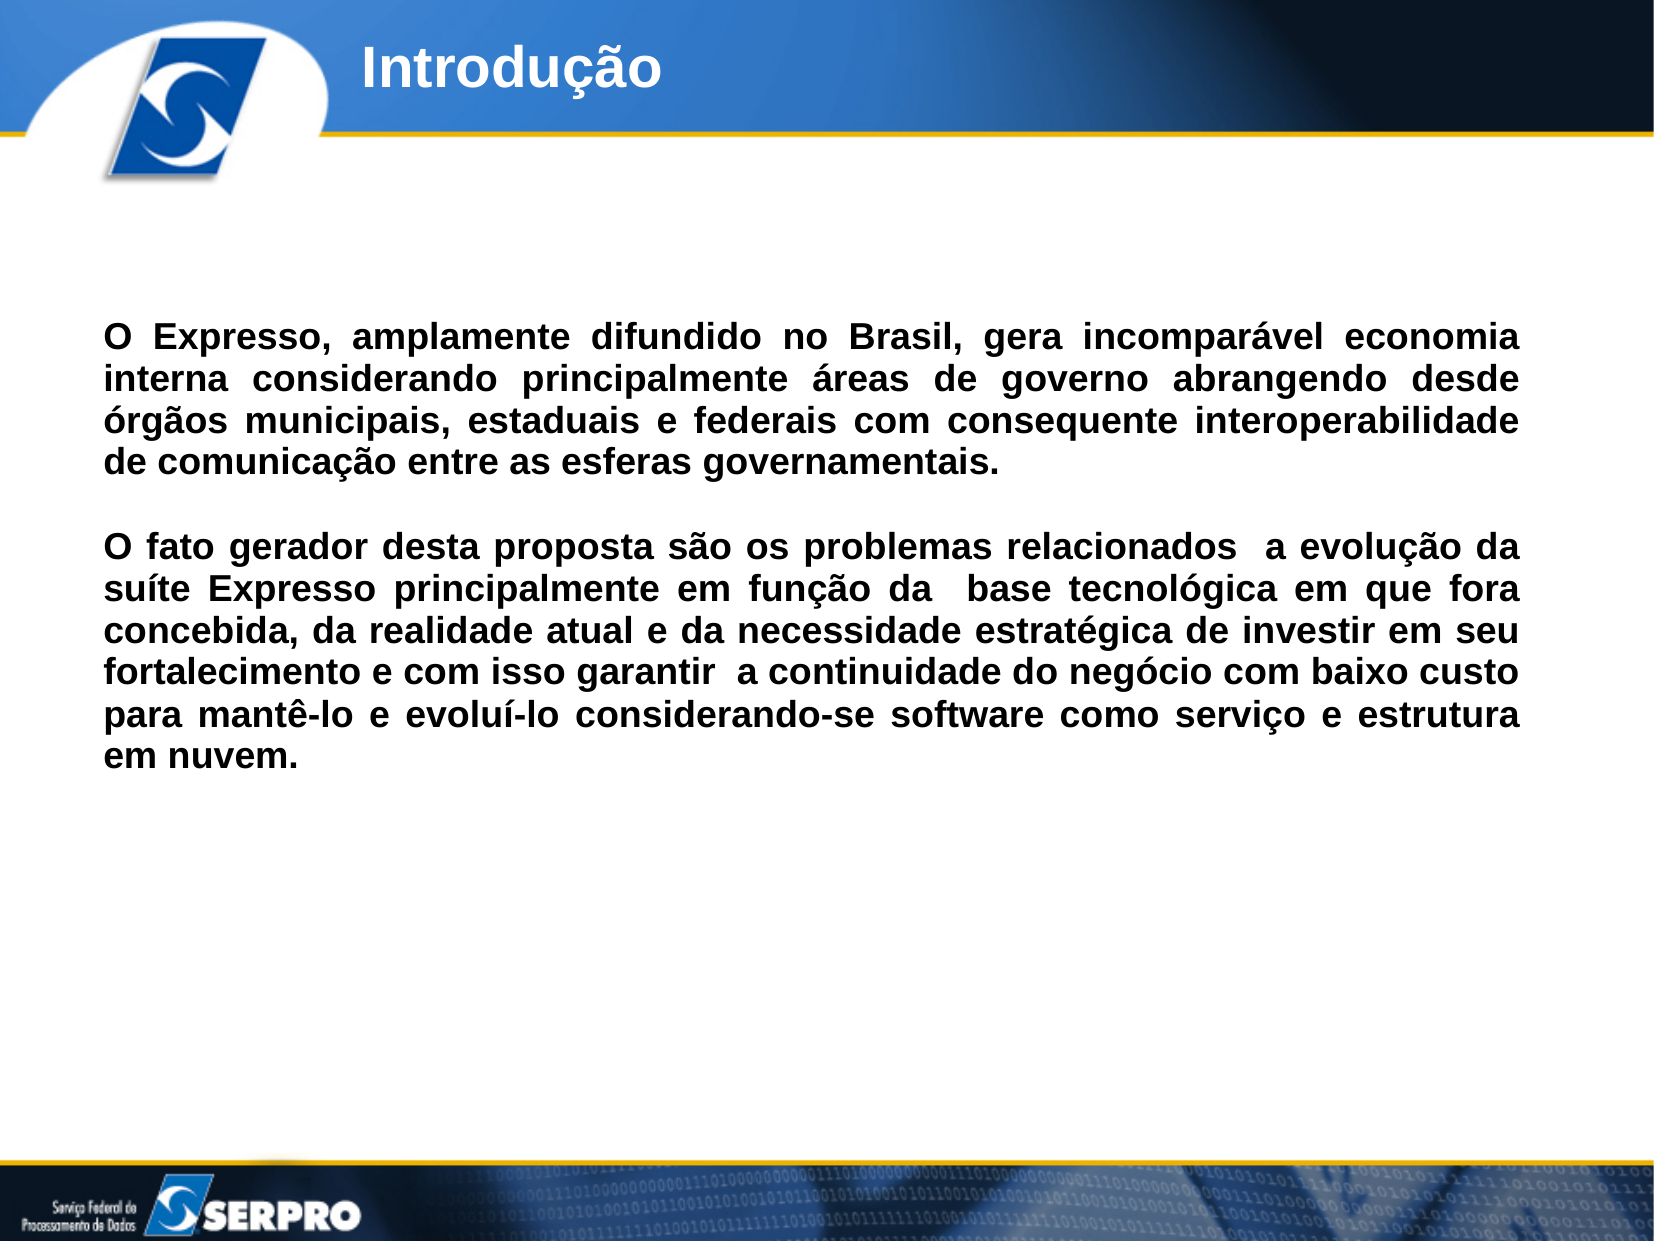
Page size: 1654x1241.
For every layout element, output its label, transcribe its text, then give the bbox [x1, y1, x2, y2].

picture [0, 0, 1654, 1241]
title Introdução [361, 32, 1603, 102]
text_box O Expresso, amplamente difundido no Brasil, gera incomparável economia interna considerando principalmente áreas de governo abrangendo desde órgãos municipais, estaduais e federais com consequente interoperabilidade de comunicação entre as esferas governamentais. O fato gerador desta proposta são os problemas relacionados a evolução da suíte Expresso principalmente em função da base tecnológica em que fora concebida, da realidade atual e da necessidade estratégica de investir em seu fortalecimento e com isso garantir a continuidade do negócio com baixo custo para mantê-lo e evoluí-lo considerando-se software como serviço e estrutura em nuvem. [88, 265, 1536, 916]
